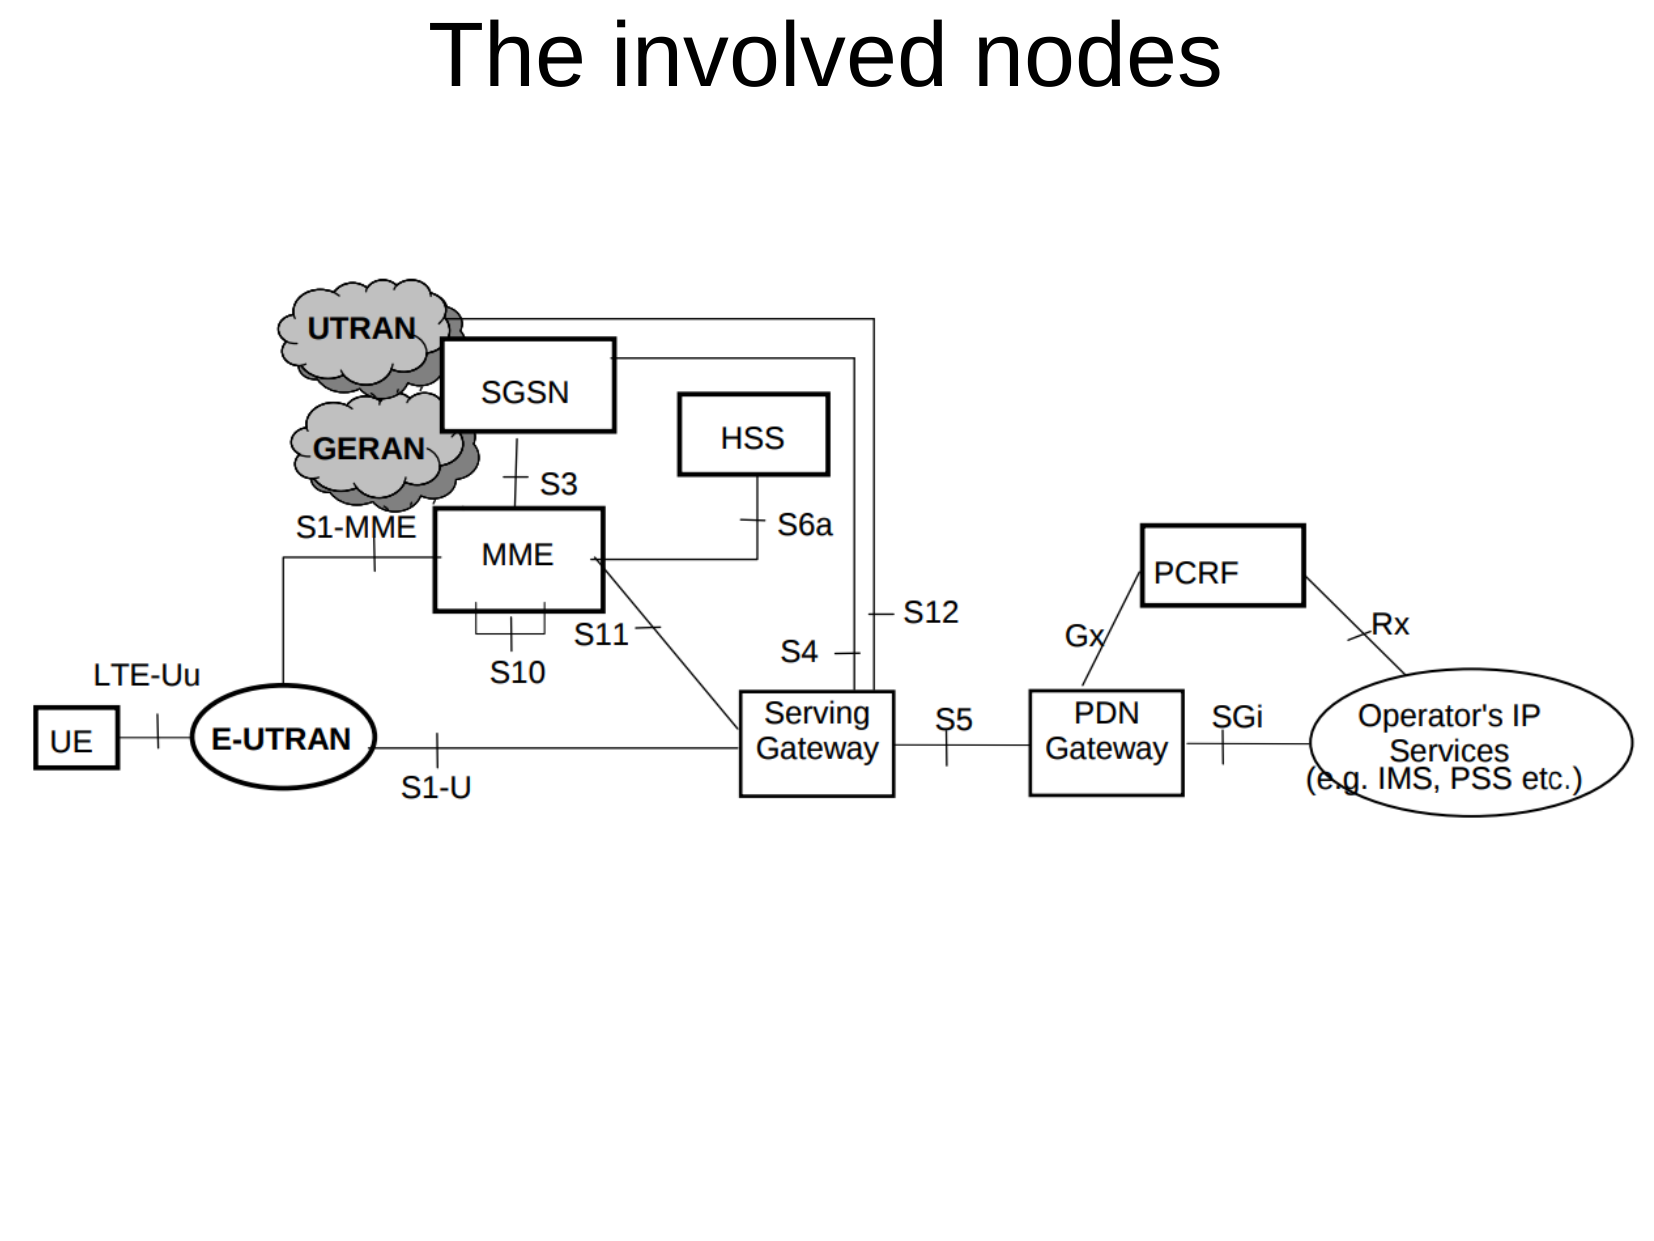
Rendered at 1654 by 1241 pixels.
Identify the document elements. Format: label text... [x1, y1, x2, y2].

title The involved nodes [82, 2, 1571, 106]
picture [23, 271, 1645, 827]
